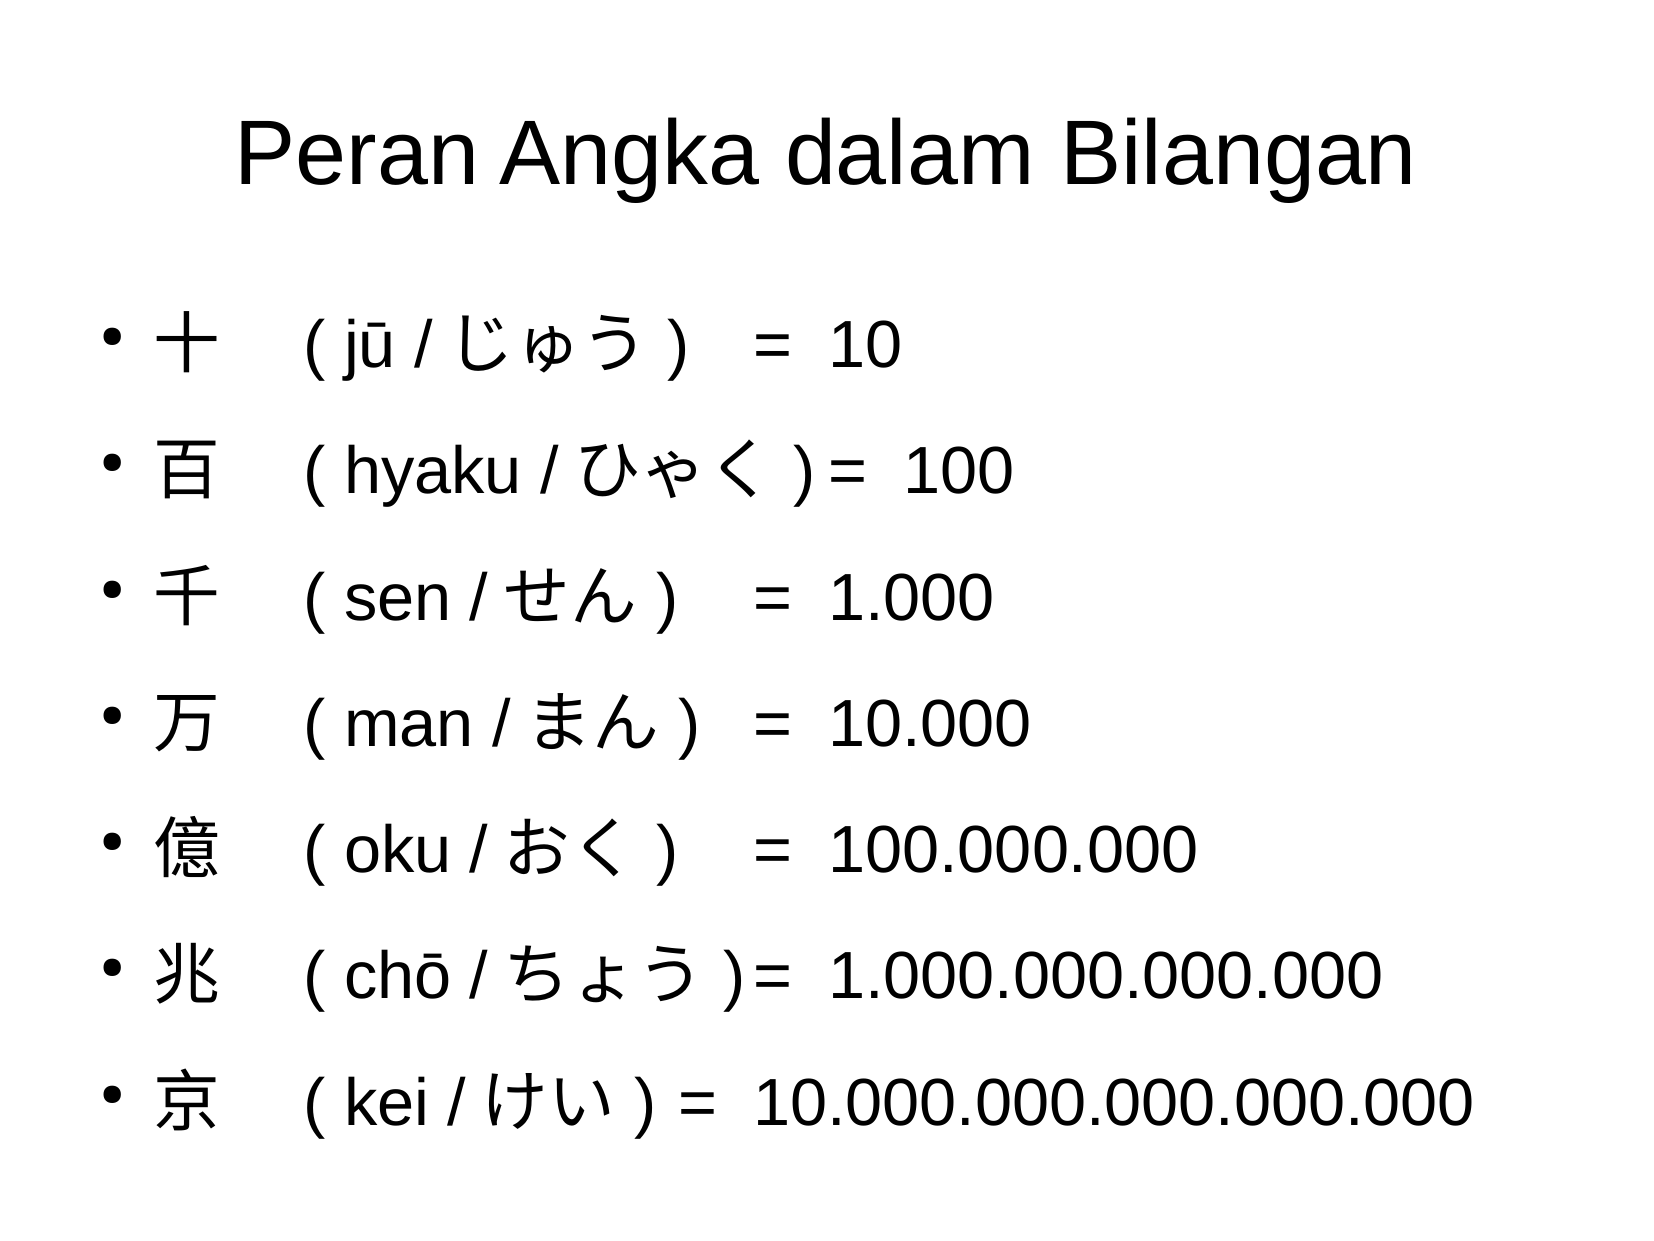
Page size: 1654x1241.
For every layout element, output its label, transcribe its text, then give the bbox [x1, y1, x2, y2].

list 十 ( jū /じゅう) = 10 百 ( hyaku /ひゃく) = 100 千 ( sen /せん) = 1.000 万 ( man /まん) = 10.000 億 ( oku /おく) = 100.000.000 兆 ( chō /ちょう) = 1.000.000.000.000 京 ( kei /けい) = 10.000.000.000.000.000 [82, 290, 1571, 1156]
title Peran Angka dalam Bilangan [82, 49, 1571, 257]
